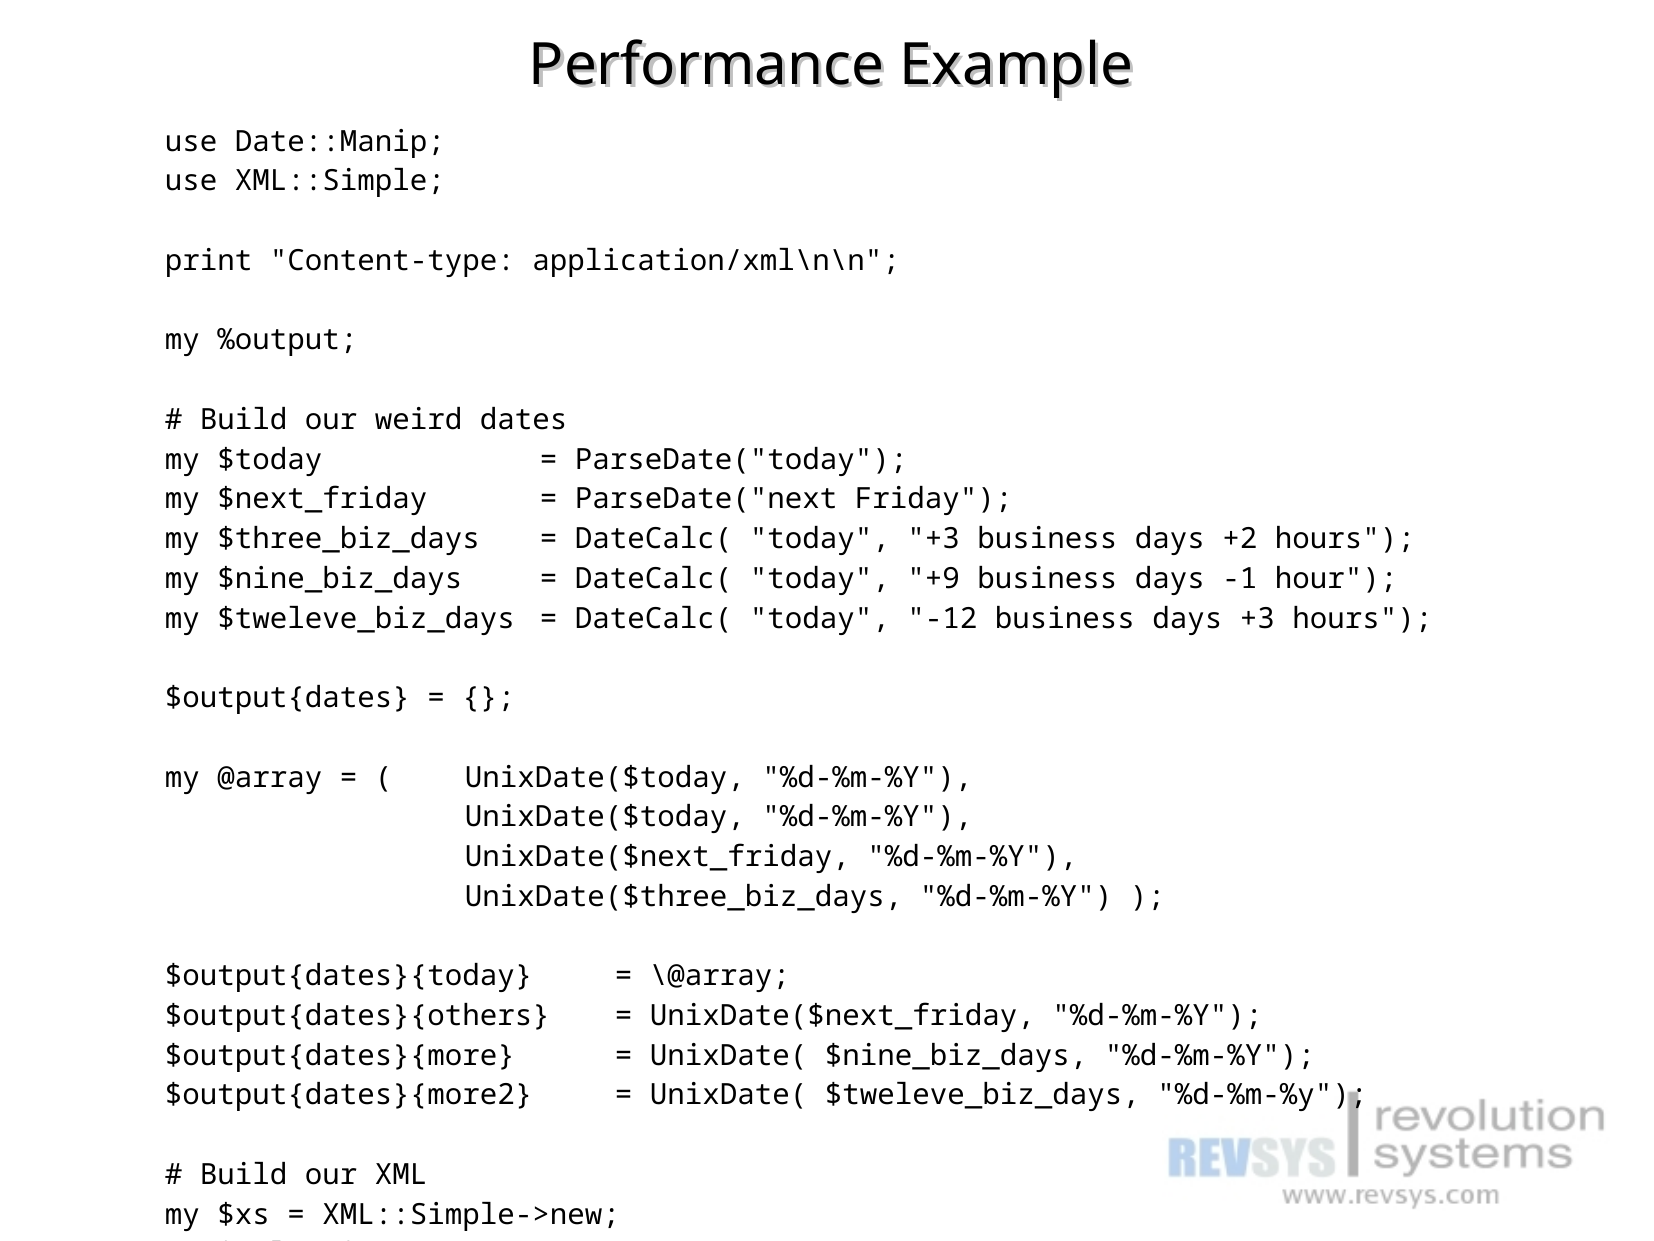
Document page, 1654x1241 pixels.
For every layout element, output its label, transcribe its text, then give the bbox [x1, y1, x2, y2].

picture [1538, 1087, 1613, 1211]
text_box use Date::Manip; use XML::Simple; print "Content-type: application/xml\n\n"; my %output; # Build our weird dates my $today = ParseDate("today"); my $next_friday = ParseDate("next Friday"); my $three_biz_days = DateCalc( "today", "+3 business days +2 hours"); my $nine_biz_days = DateCalc( "today", "+9 business days -1 hour"); my $tweleve_biz_days = DateCalc( "today", "-12 business days +3 hours"); $output{dates} = {}; my @array = ( UnixDate($today, "%d-%m-%Y"), UnixDate($today, "%d-%m-%Y"), UnixDate($next_friday, "%d-%m-%Y"), UnixDate($three_biz_days, "%d-%m-%Y") ); $output{dates}{today} = \@array; $output{dates}{others} = UnixDate($next_friday, "%d-%m-%Y"); $output{dates}{more} = UnixDate( $nine_biz_days, "%d-%m-%Y"); $output{dates}{more2} = UnixDate( $tweleve_biz_days, "%d-%m-%y"); # Build our XML my $xs = XML::Simple->new; my $xml = $xs->XMLout( \%output ); print $xml; [150, 112, 1538, 1241]
title Performance Example [87, 11, 1576, 113]
